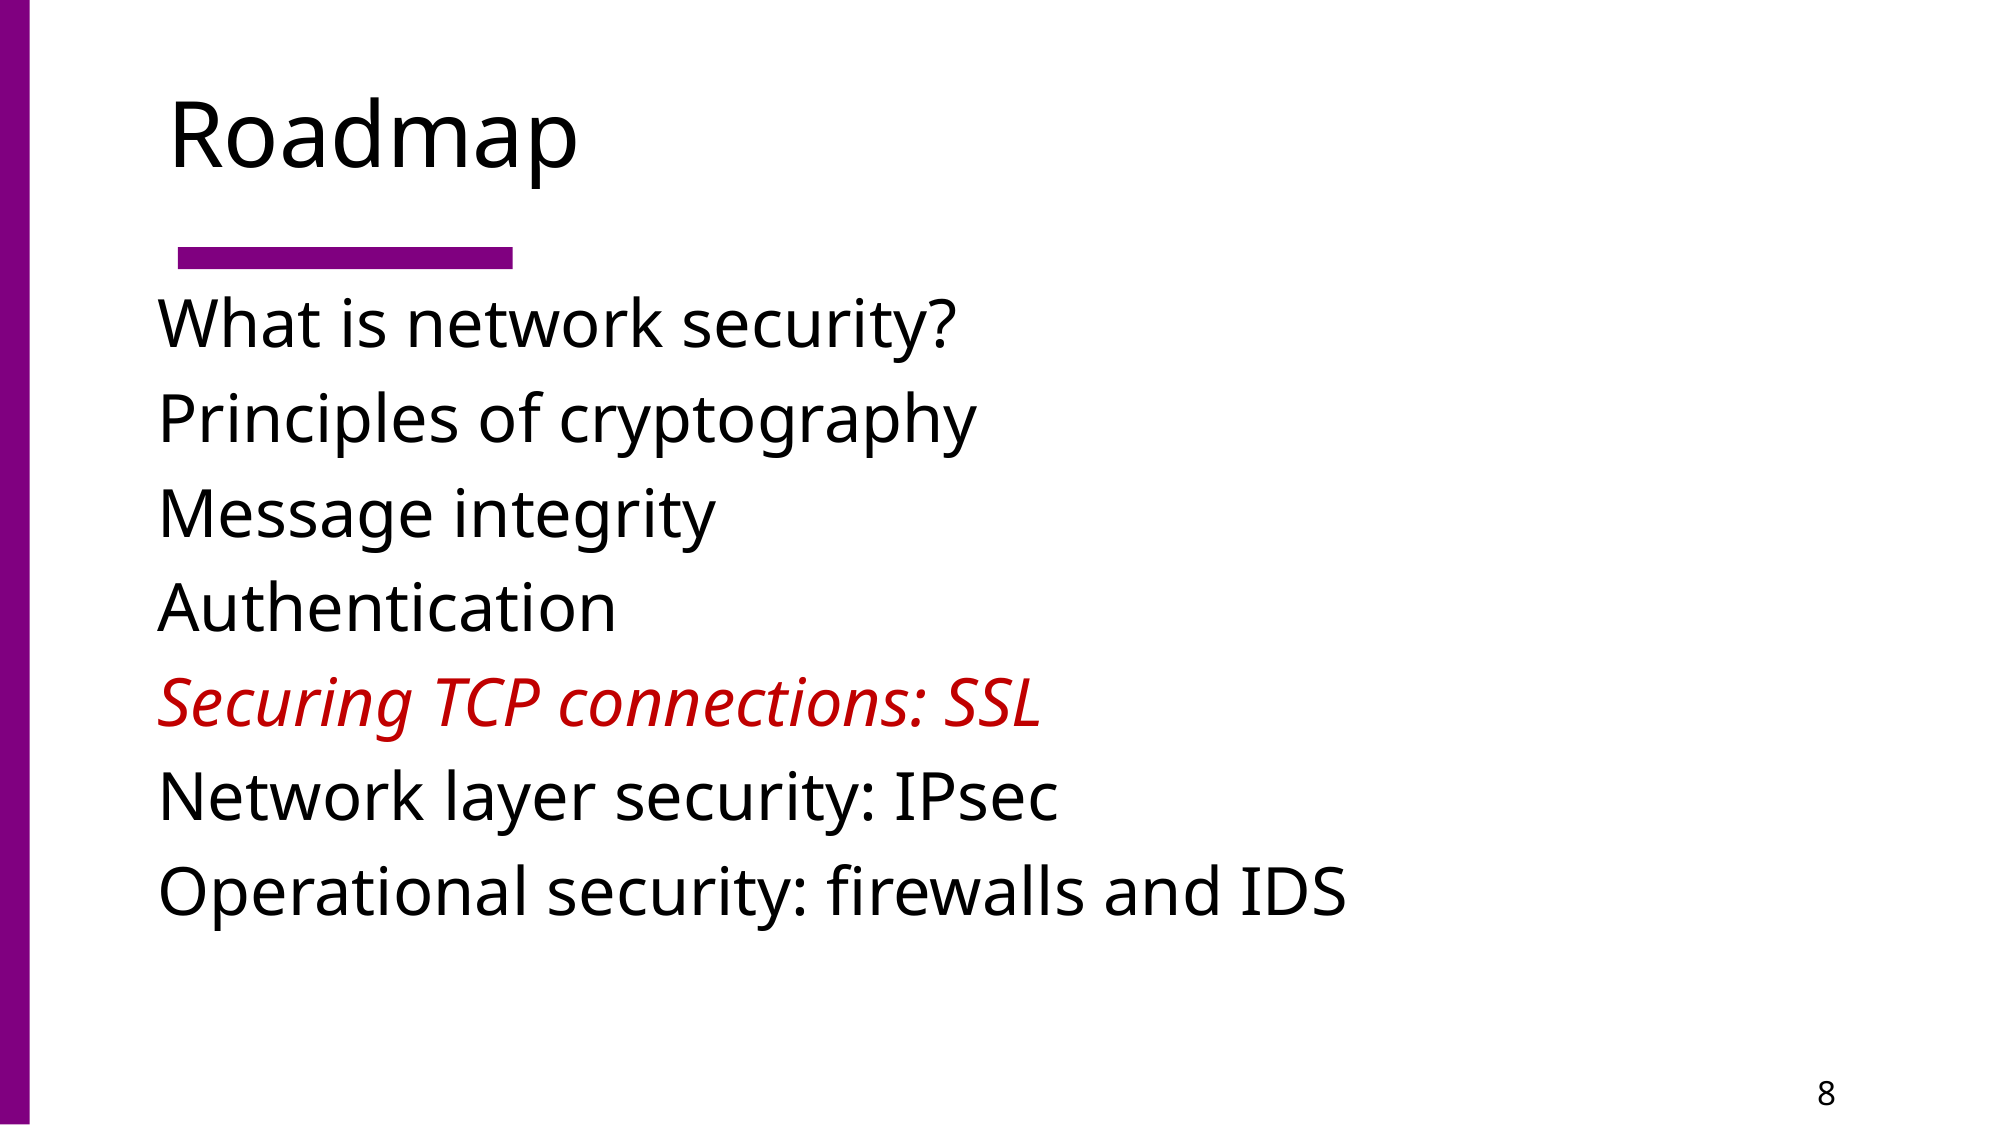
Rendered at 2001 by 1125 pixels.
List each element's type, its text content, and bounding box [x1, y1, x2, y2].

title Roadmap [116, 37, 1817, 225]
list What is network security? Principles of cryptography Message integrity Authentication Securing TCP connections: SSL Network layer security: IPsec Operational security: firewalls and IDS [142, 273, 1843, 1037]
